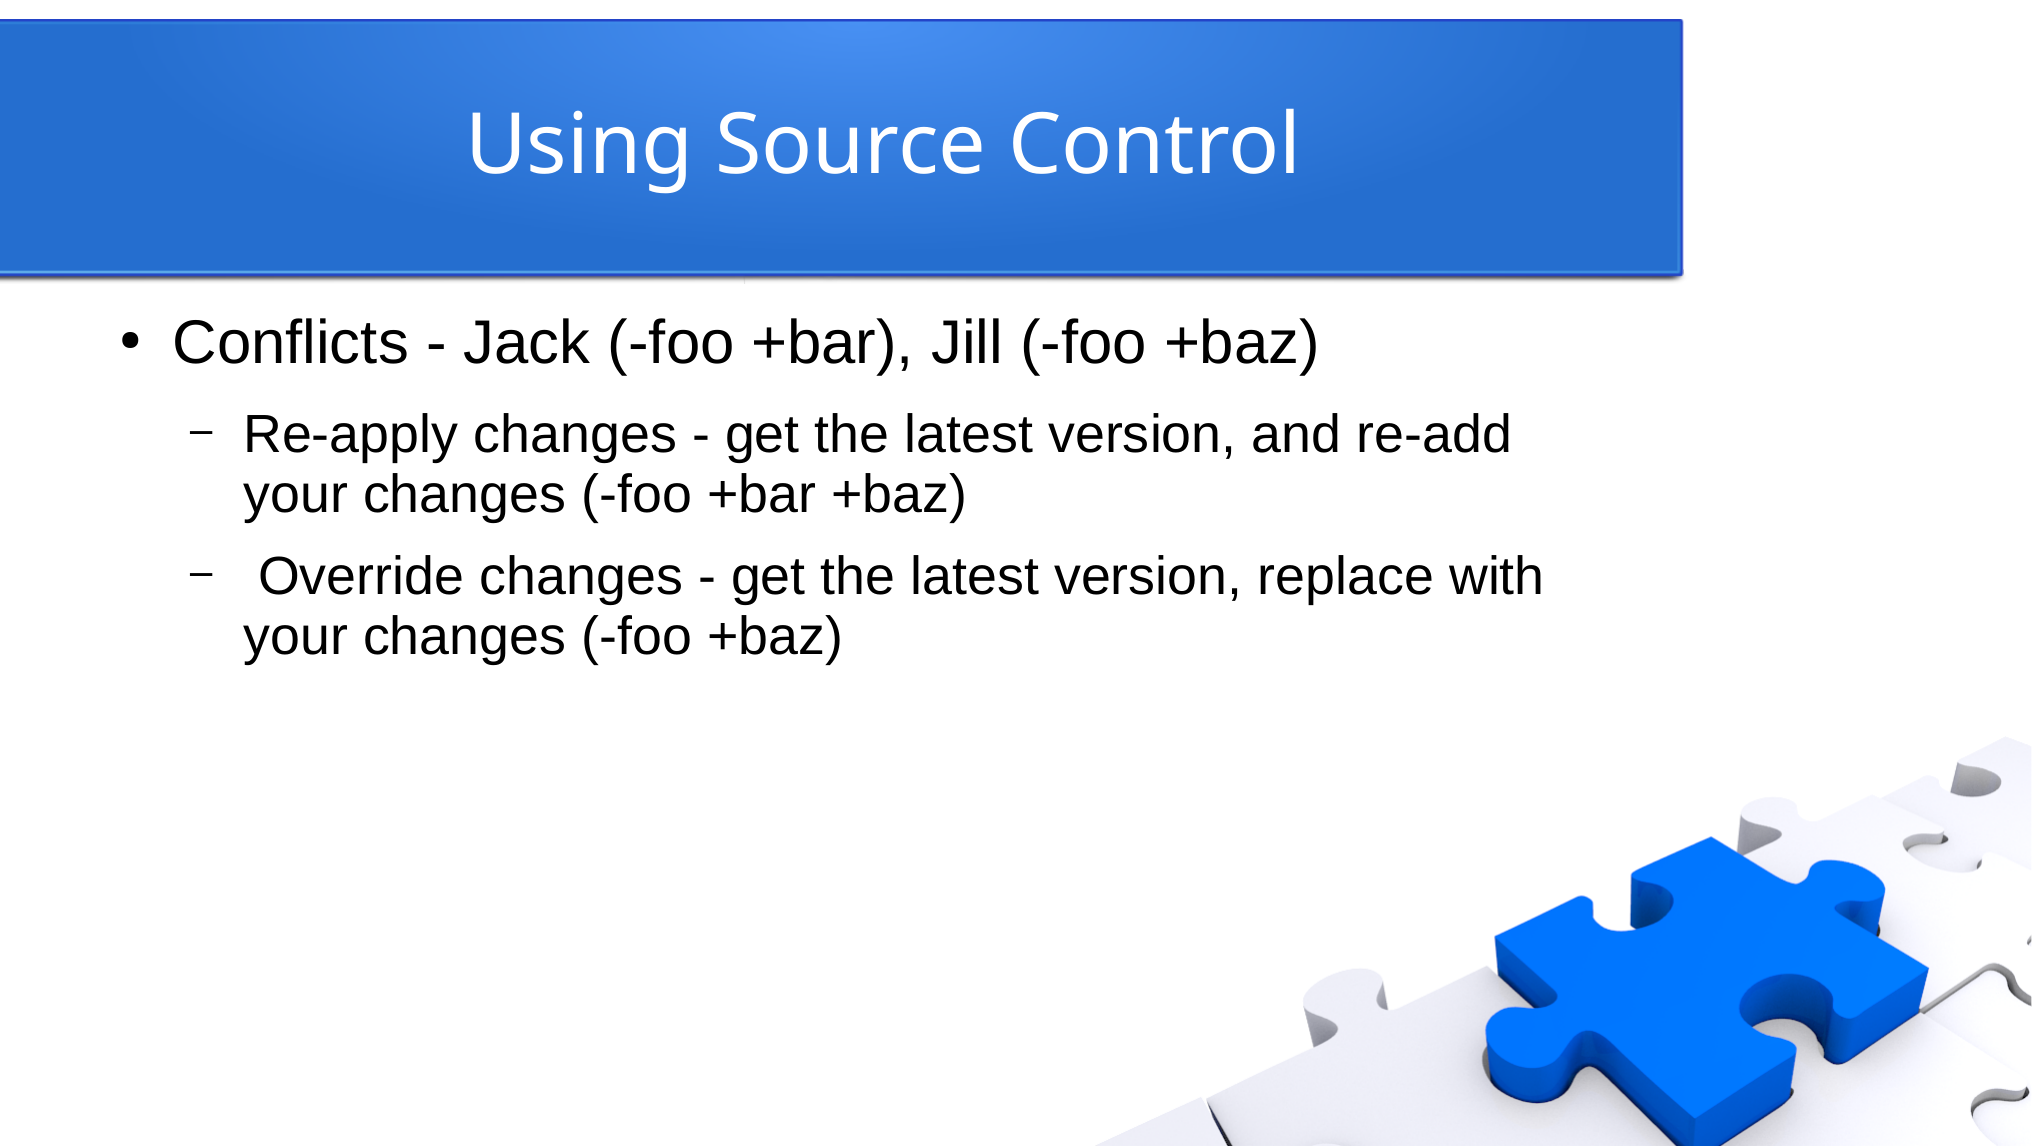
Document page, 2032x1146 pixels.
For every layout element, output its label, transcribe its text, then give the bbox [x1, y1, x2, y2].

picture [0, 19, 1689, 284]
title Using Source Control [101, 45, 1666, 237]
picture [1071, 605, 2032, 1146]
list Conflicts - Jack (-foo +bar), Jill (-foo +baz) Re-apply changes - get the latest version, and re-add your changes (-foo +bar +baz) Override changes - get the latest version, replace with your changes (-foo +baz) [101, 307, 1619, 972]
